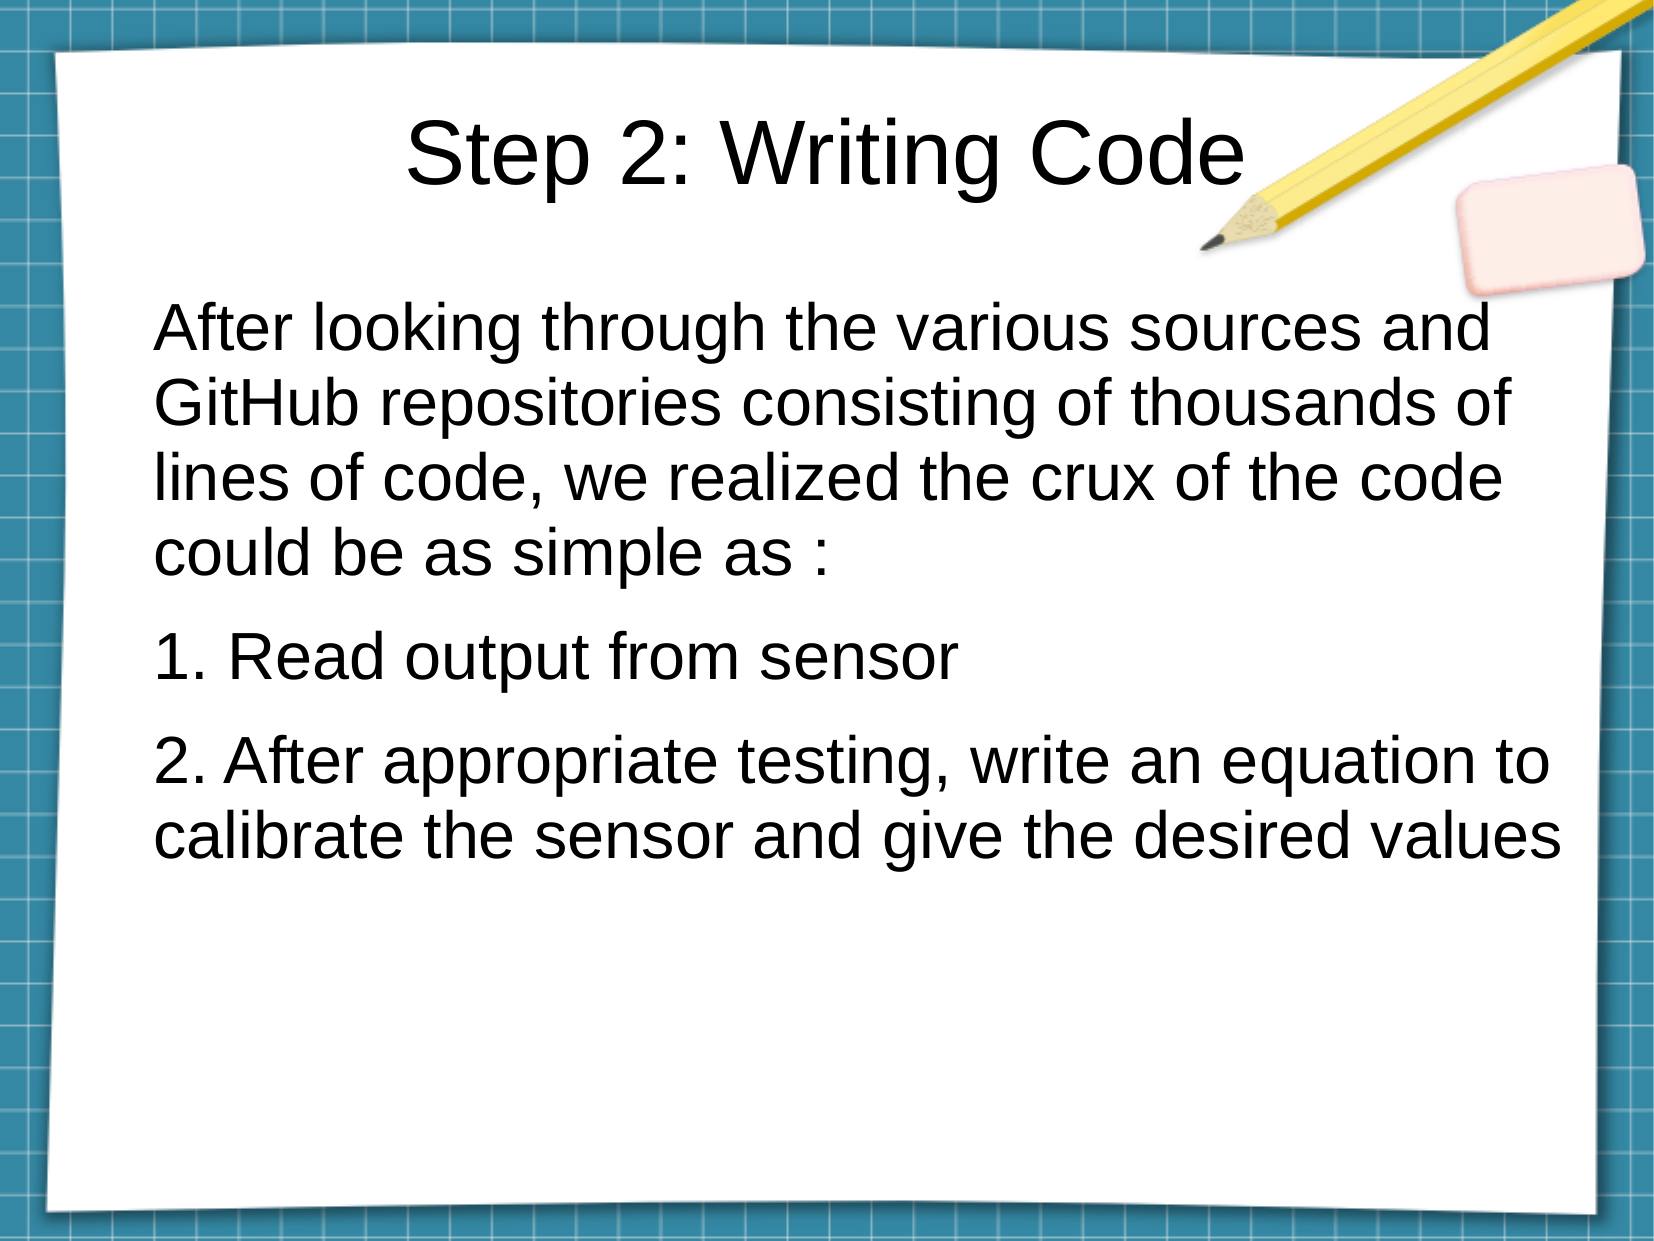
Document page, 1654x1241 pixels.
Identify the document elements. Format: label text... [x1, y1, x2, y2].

picture [0, 0, 1654, 1241]
list After looking through the various sources and GitHub repositories consisting of thousands of lines of code, we realized the crux of the code could be as simple as : 1. Read output from sensor 2. After appropriate testing, write an equation to calibrate the sensor and give the desired values [82, 290, 1571, 1010]
title Step 2: Writing Code [82, 49, 1571, 257]
